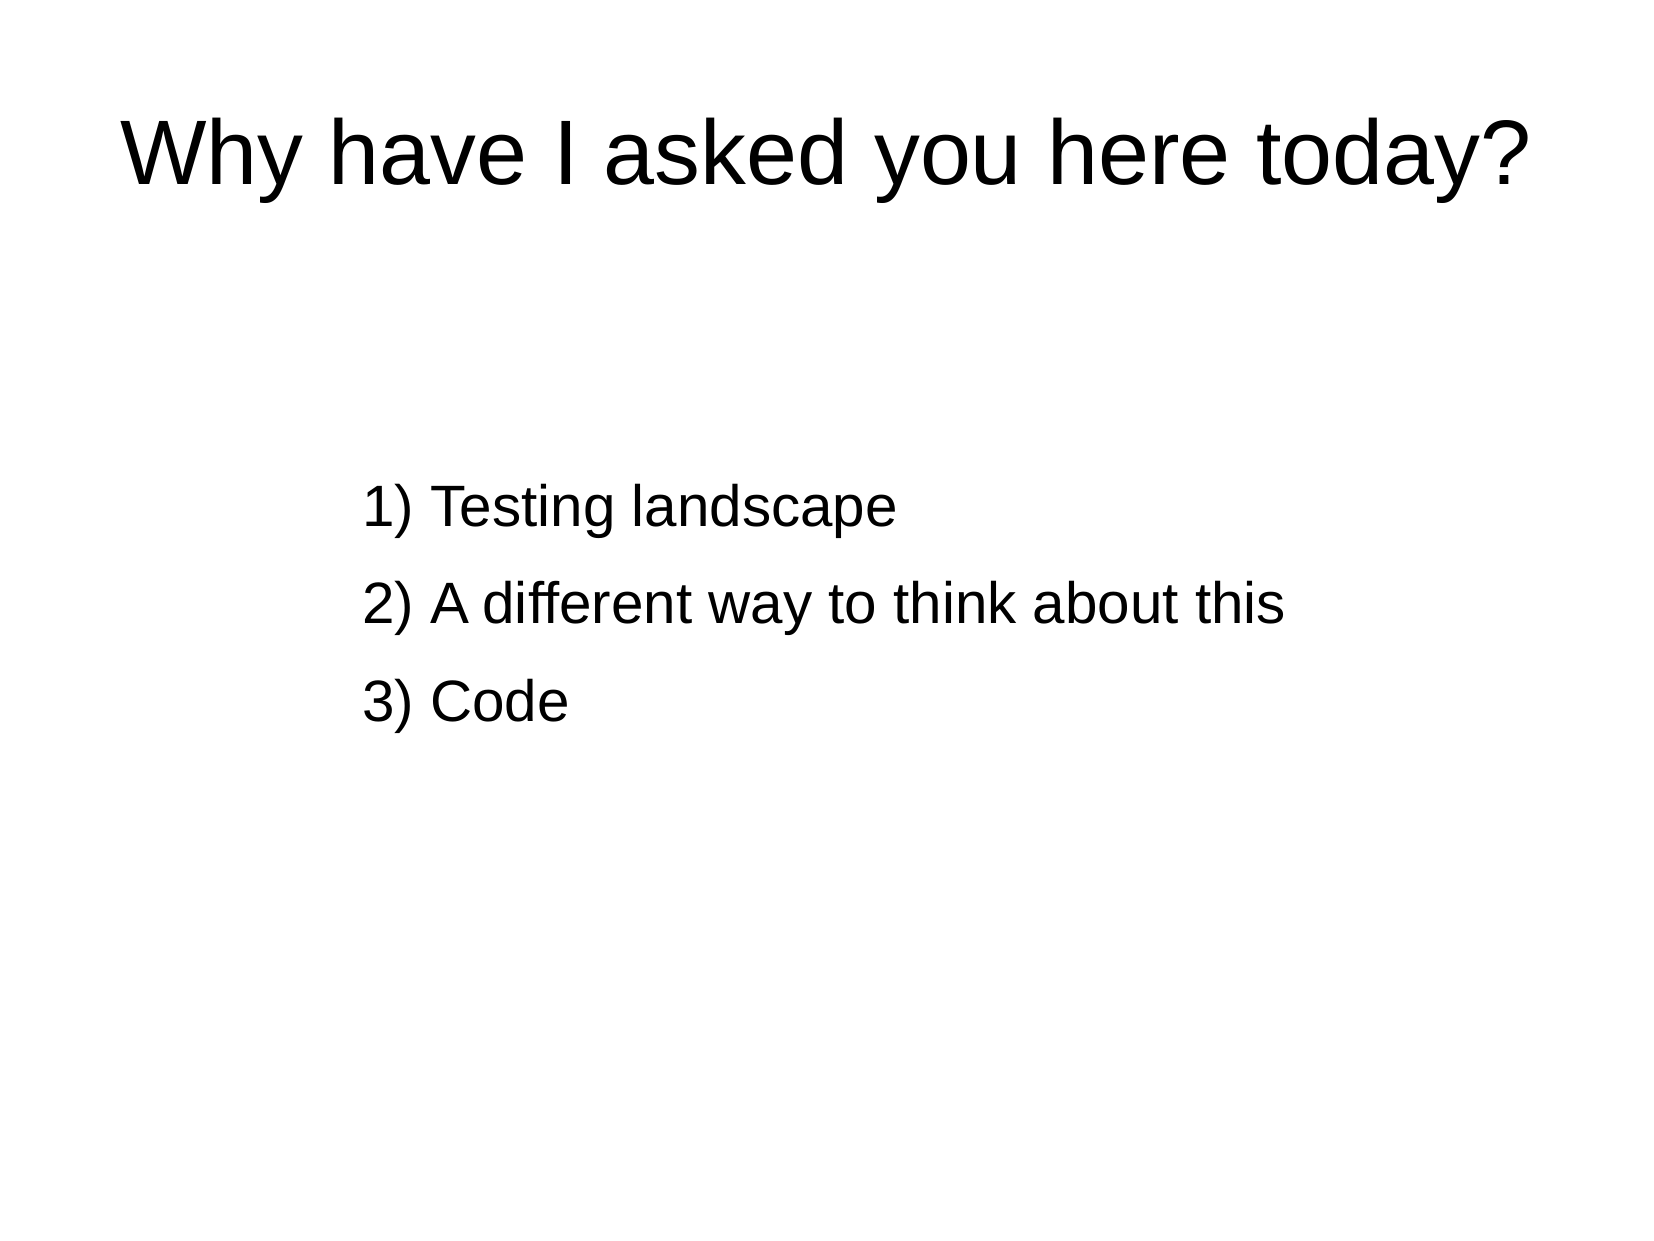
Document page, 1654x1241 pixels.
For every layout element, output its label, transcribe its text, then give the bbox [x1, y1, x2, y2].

text_box Testing landscape A different way to think about this Code [347, 433, 1306, 807]
title Why have I asked you here today? [82, 49, 1571, 257]
